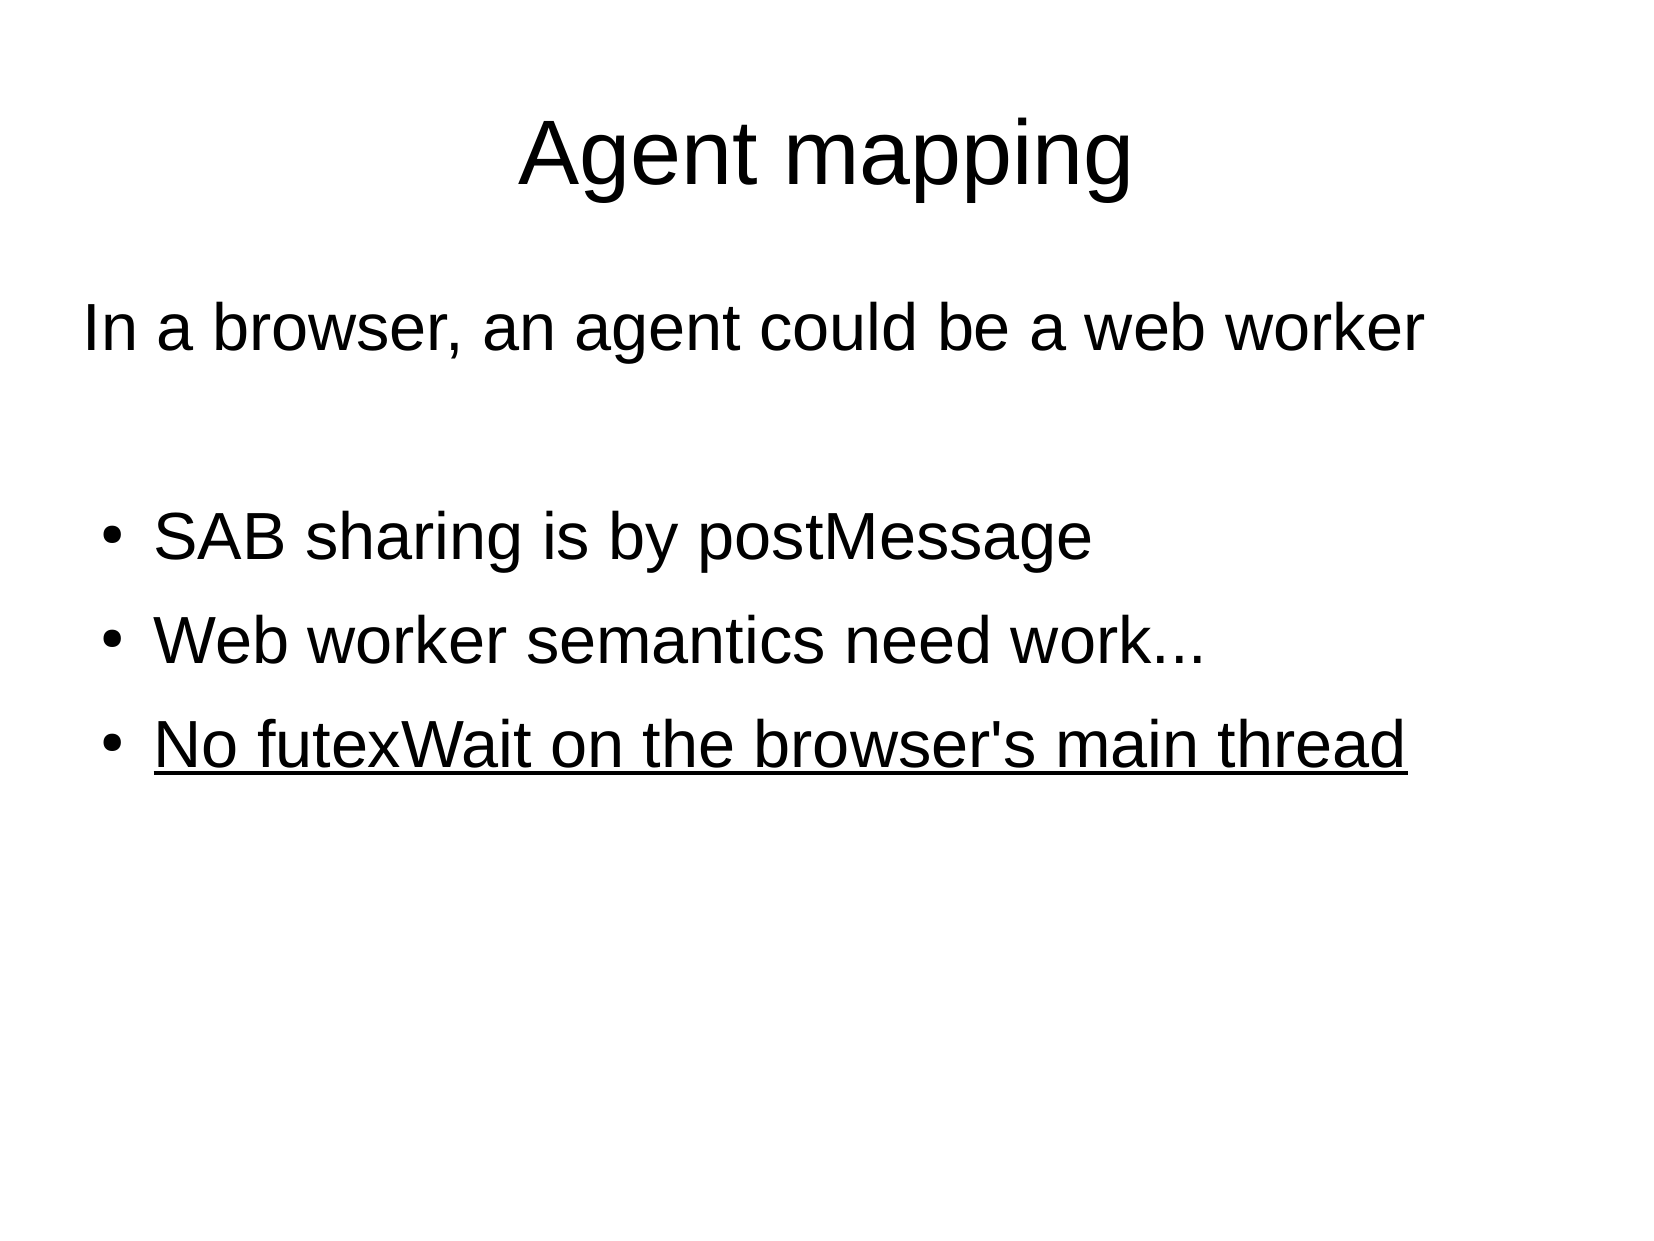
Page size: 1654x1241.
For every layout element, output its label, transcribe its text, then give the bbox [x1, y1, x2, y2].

list In a browser, an agent could be a web worker SAB sharing is by postMessage Web worker semantics need work... No futexWait on the browser's main thread [82, 290, 1571, 1109]
title Agent mapping [82, 49, 1571, 257]
